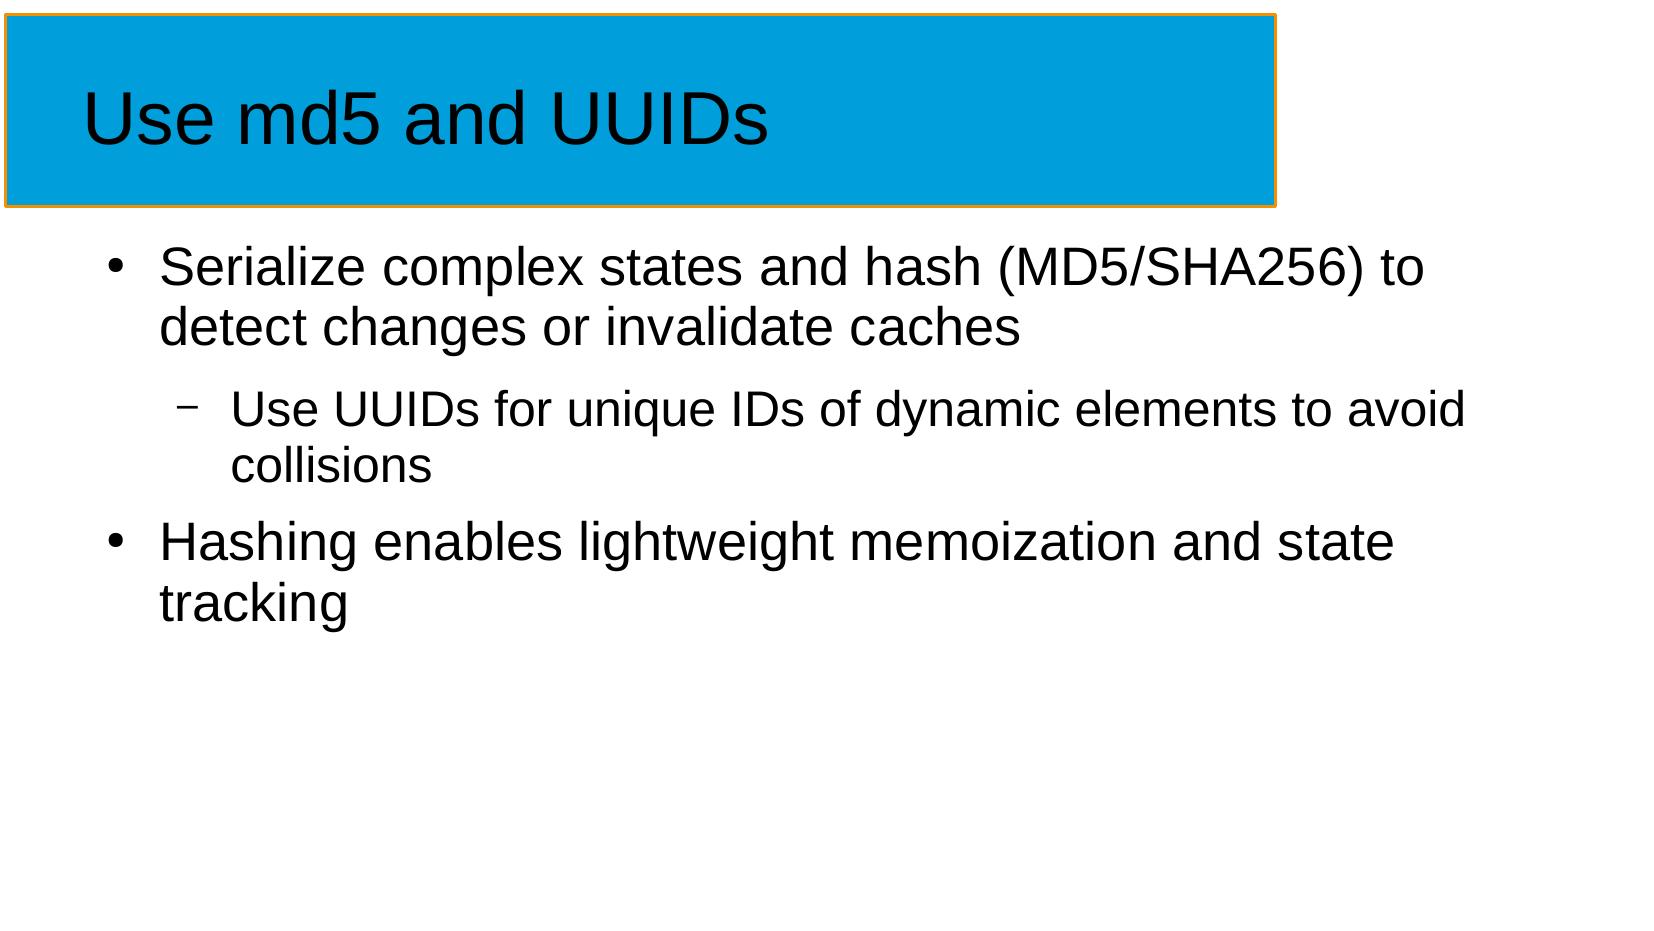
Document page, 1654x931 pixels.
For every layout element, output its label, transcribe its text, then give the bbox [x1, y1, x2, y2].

title Use md5 and UUIDs [82, 44, 1235, 192]
list Serialize complex states and hash (MD5/SHA256) to detect changes or invalidate caches Use UUIDs for unique IDs of dynamic elements to avoid collisions Hashing enables lightweight memoization and state tracking [88, 236, 1565, 798]
